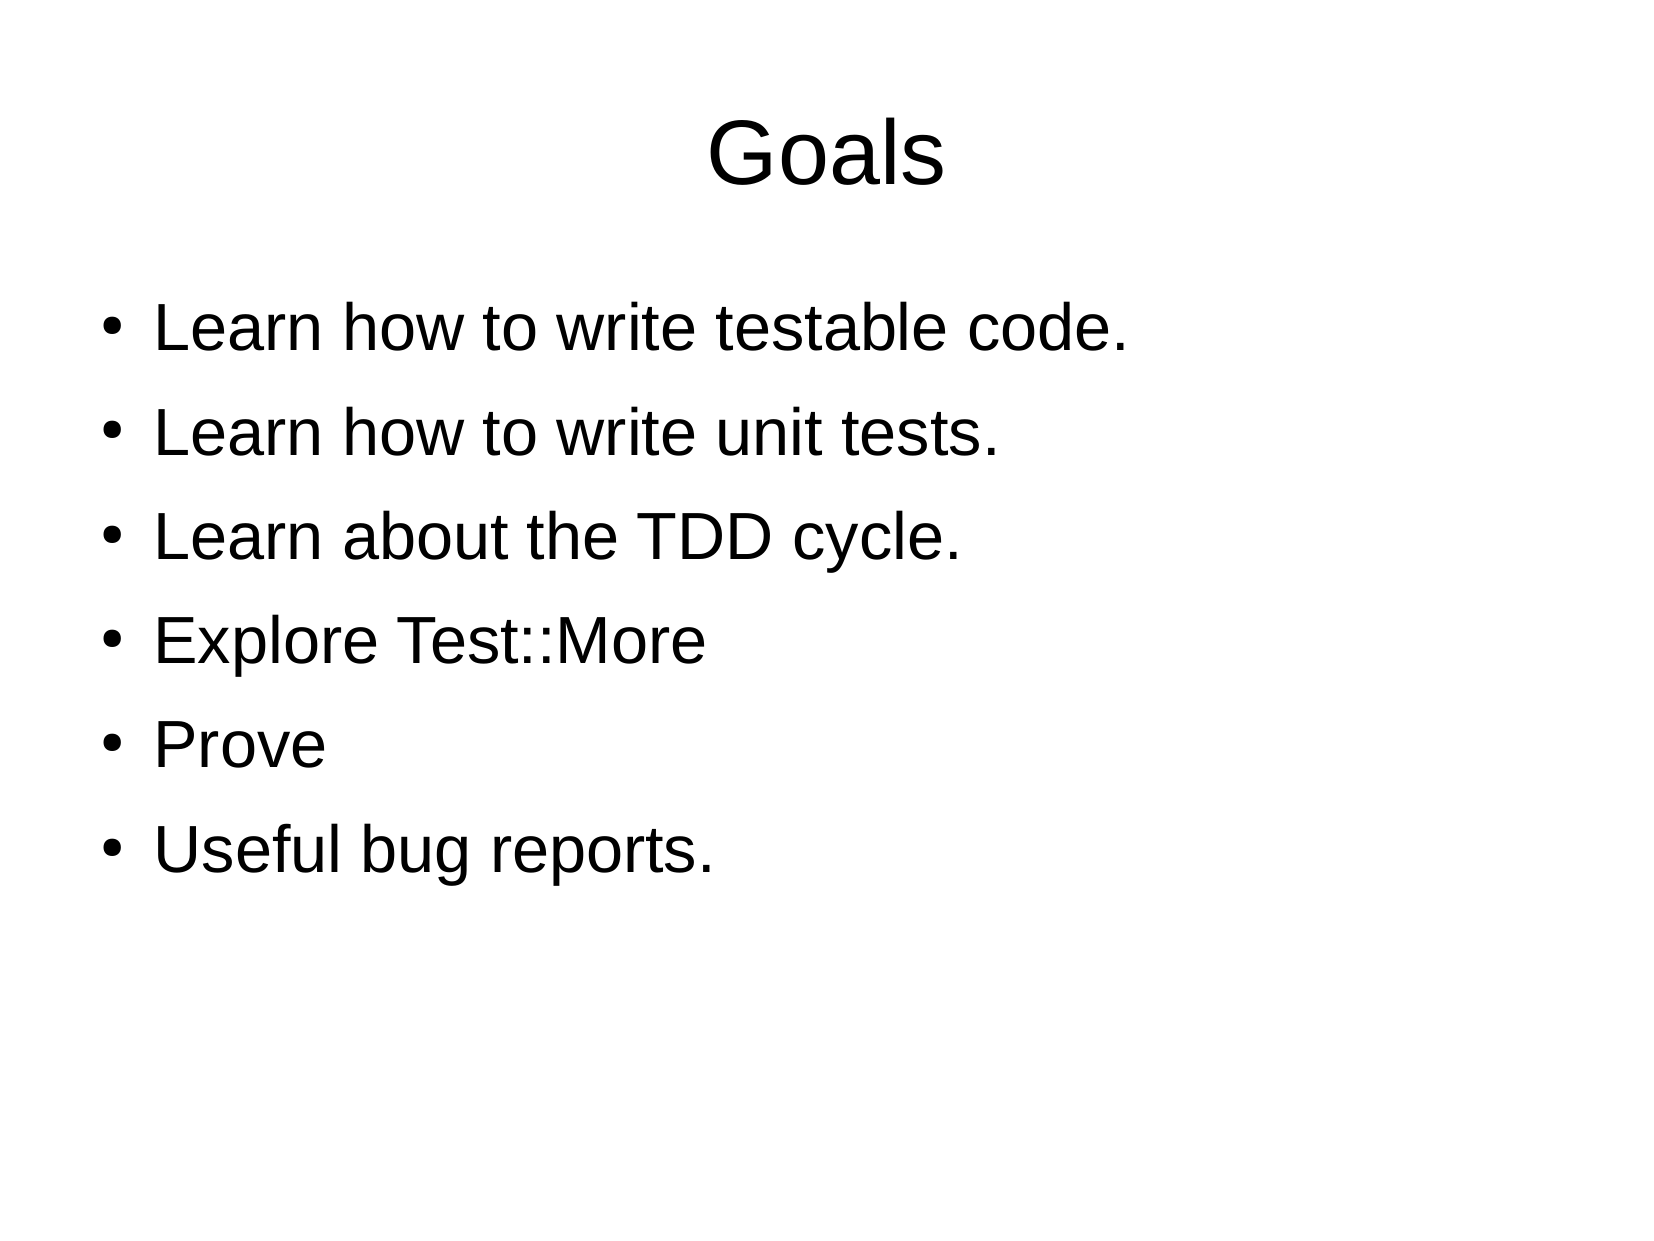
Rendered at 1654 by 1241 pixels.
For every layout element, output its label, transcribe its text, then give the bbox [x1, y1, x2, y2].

list Learn how to write testable code. Learn how to write unit tests. Learn about the TDD cycle. Explore Test::More Prove Useful bug reports. [82, 290, 1571, 1010]
title Goals [82, 49, 1571, 257]
